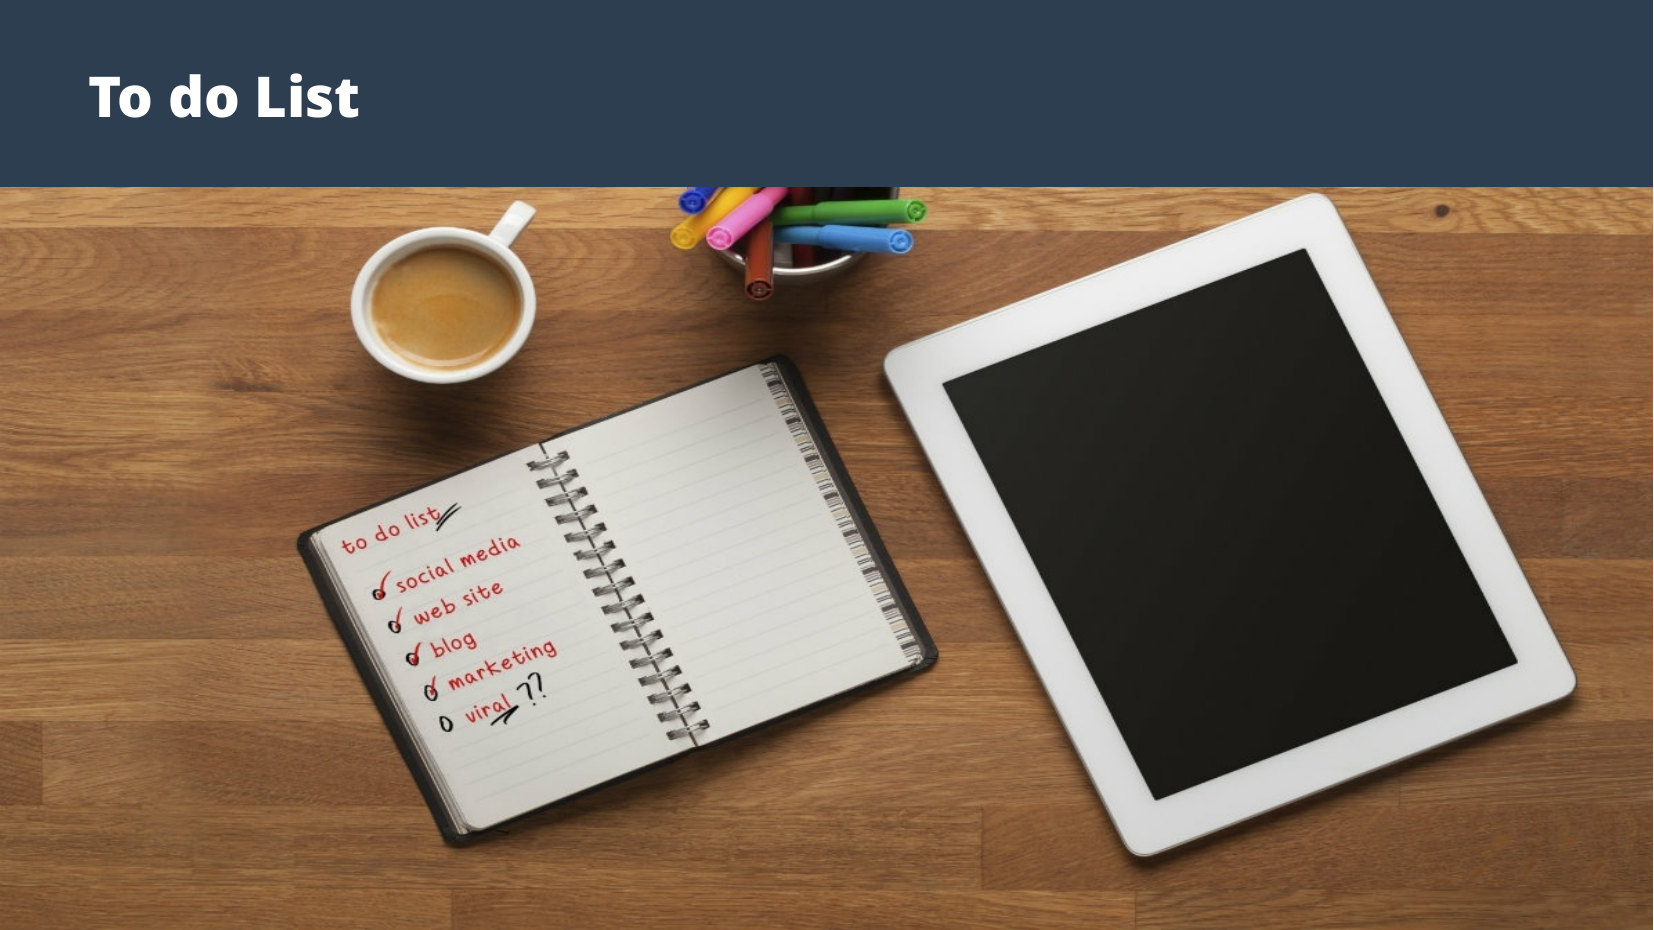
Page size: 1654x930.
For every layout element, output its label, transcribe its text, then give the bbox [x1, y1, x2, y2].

picture [0, 187, 1653, 930]
title To do List [58, 36, 1594, 156]
